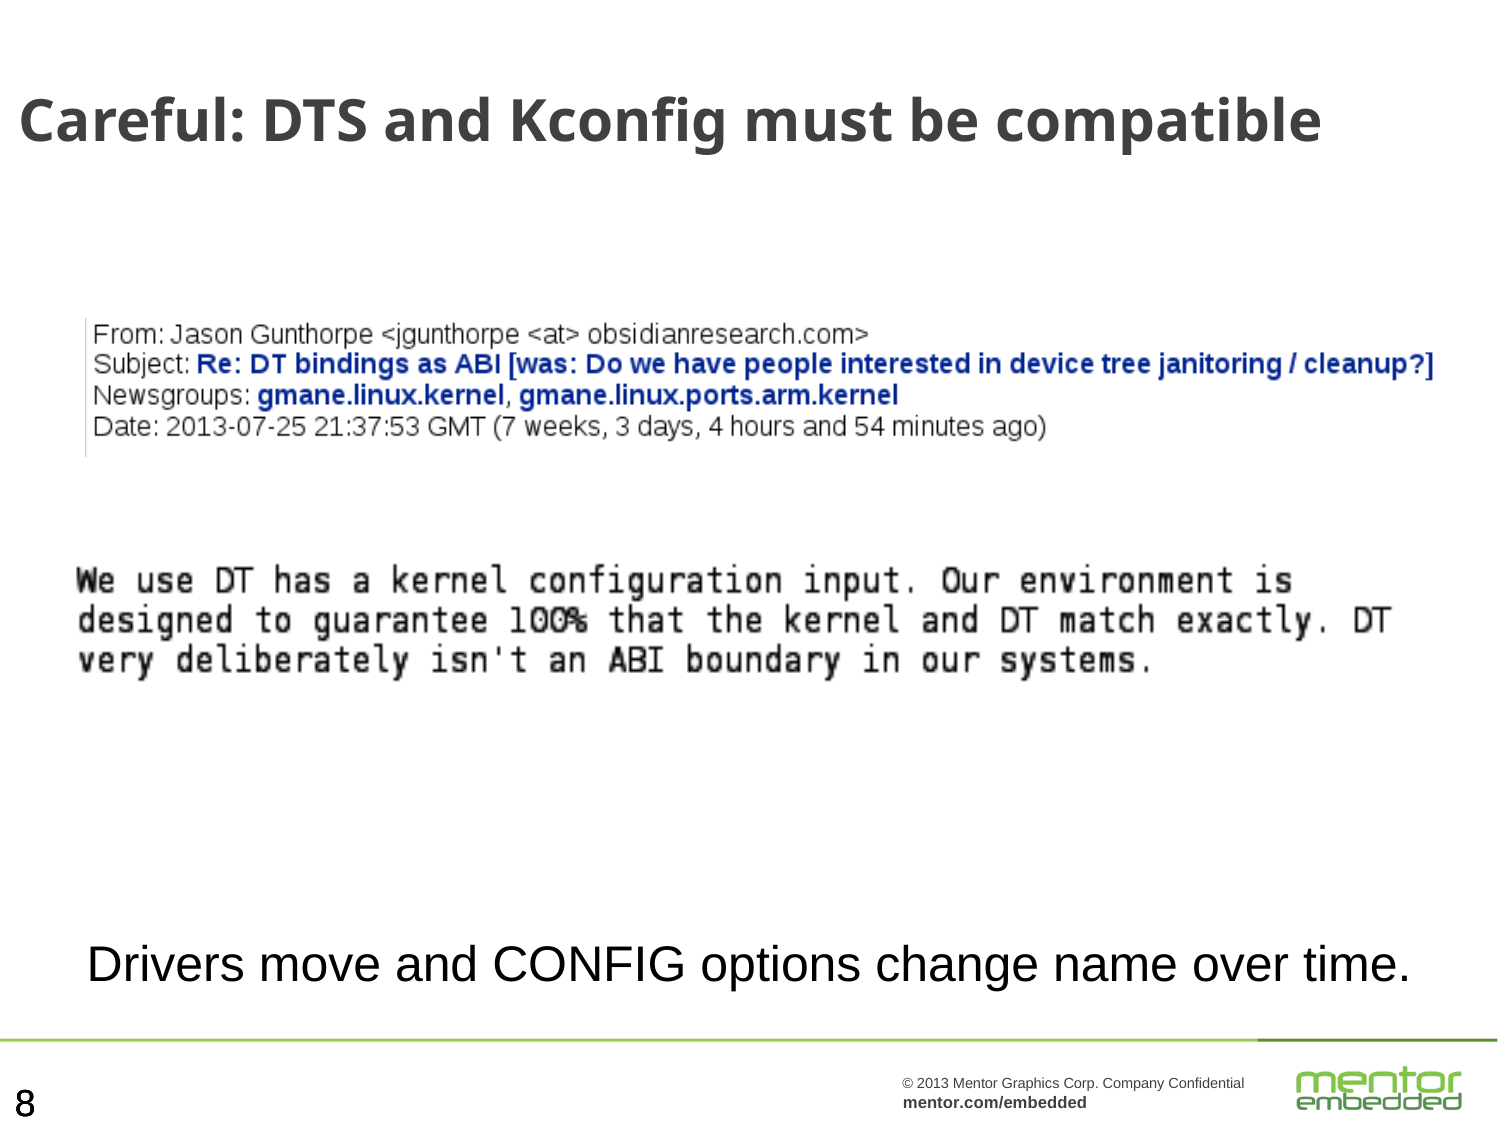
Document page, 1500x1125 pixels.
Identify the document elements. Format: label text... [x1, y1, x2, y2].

title Careful: DTS and Kconfig must be compatible [18, 40, 1482, 154]
picture [75, 551, 1426, 691]
picture [85, 318, 1443, 457]
picture [1292, 1062, 1464, 1114]
text_box Drivers move and CONFIG options change name over time. [71, 930, 1429, 1001]
